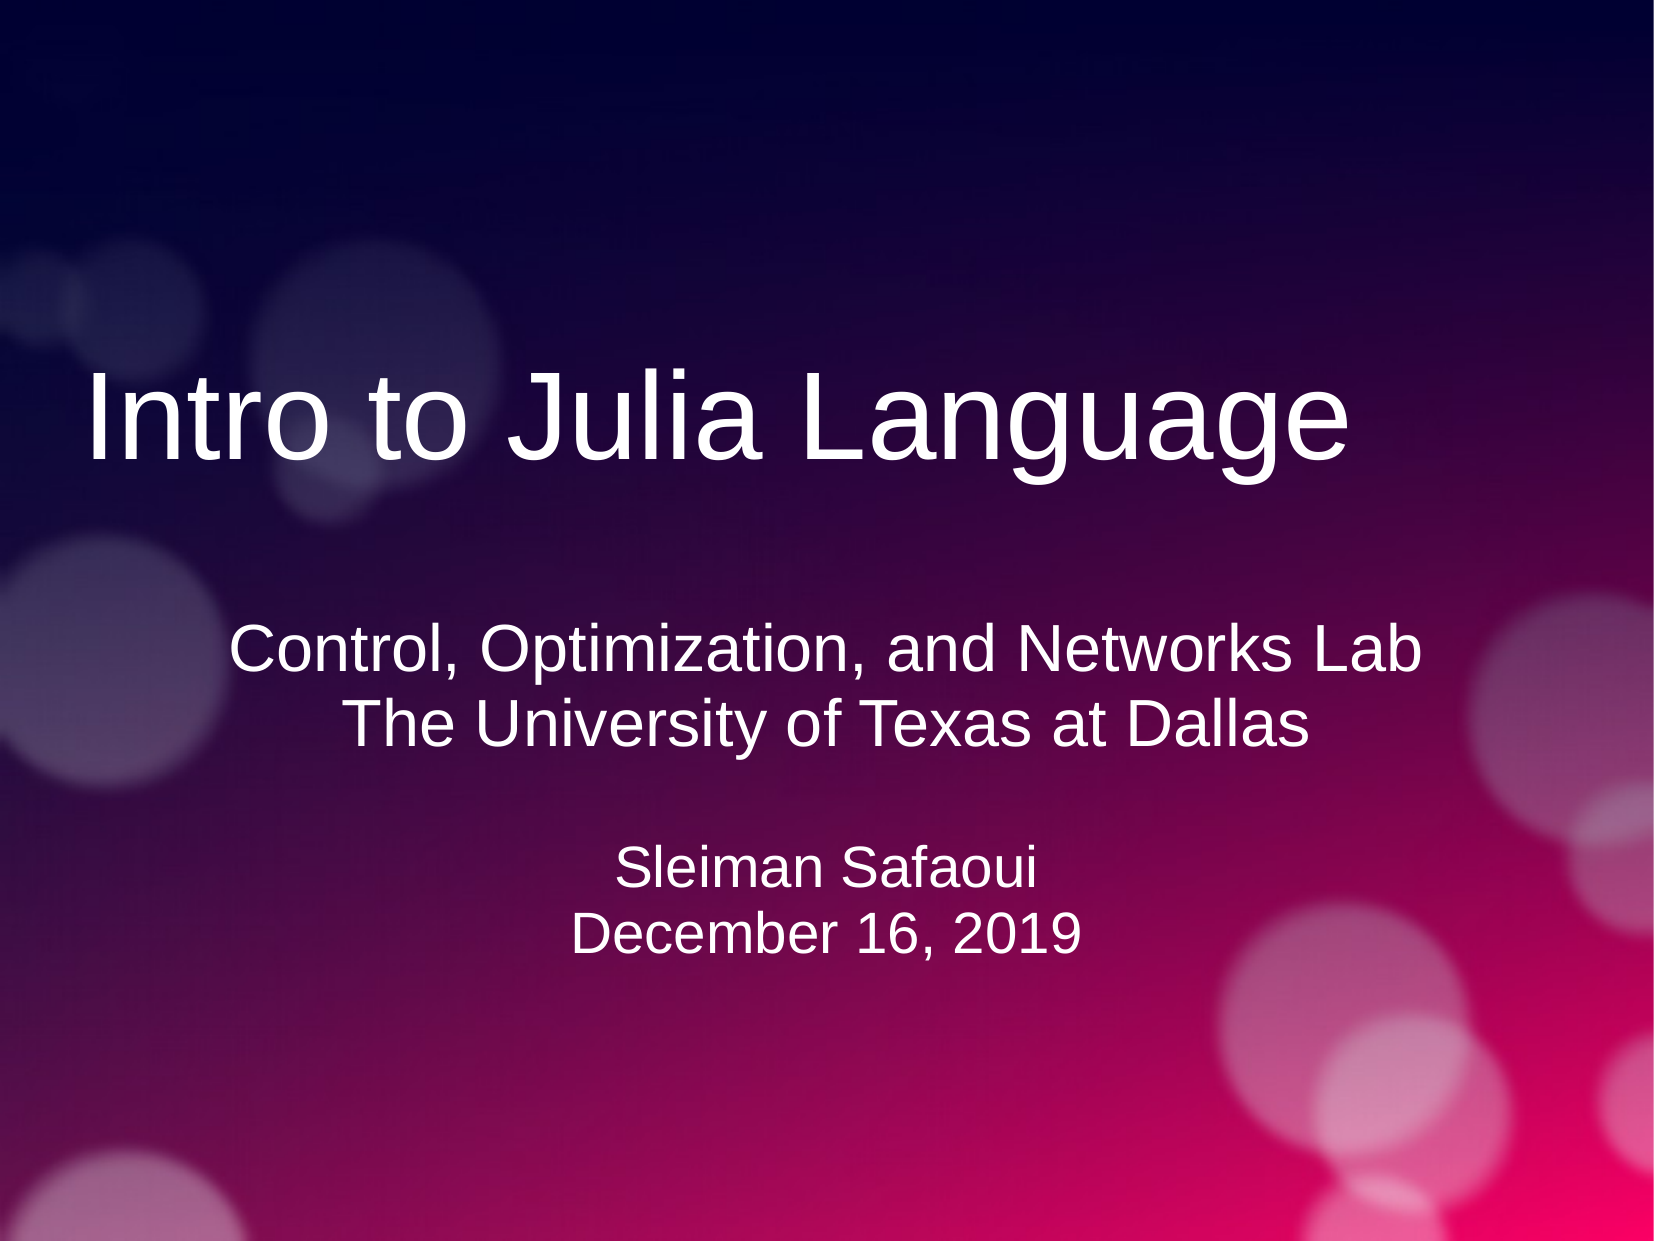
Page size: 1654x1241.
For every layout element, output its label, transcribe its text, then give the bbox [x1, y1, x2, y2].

subtitle Control, Optimization, and Networks Lab The University of Texas at Dallas Sleiman Safaoui December 16, 2019 [82, 566, 1571, 1010]
title Intro to Julia Language [82, 312, 1571, 520]
picture [0, 0, 1654, 1241]
